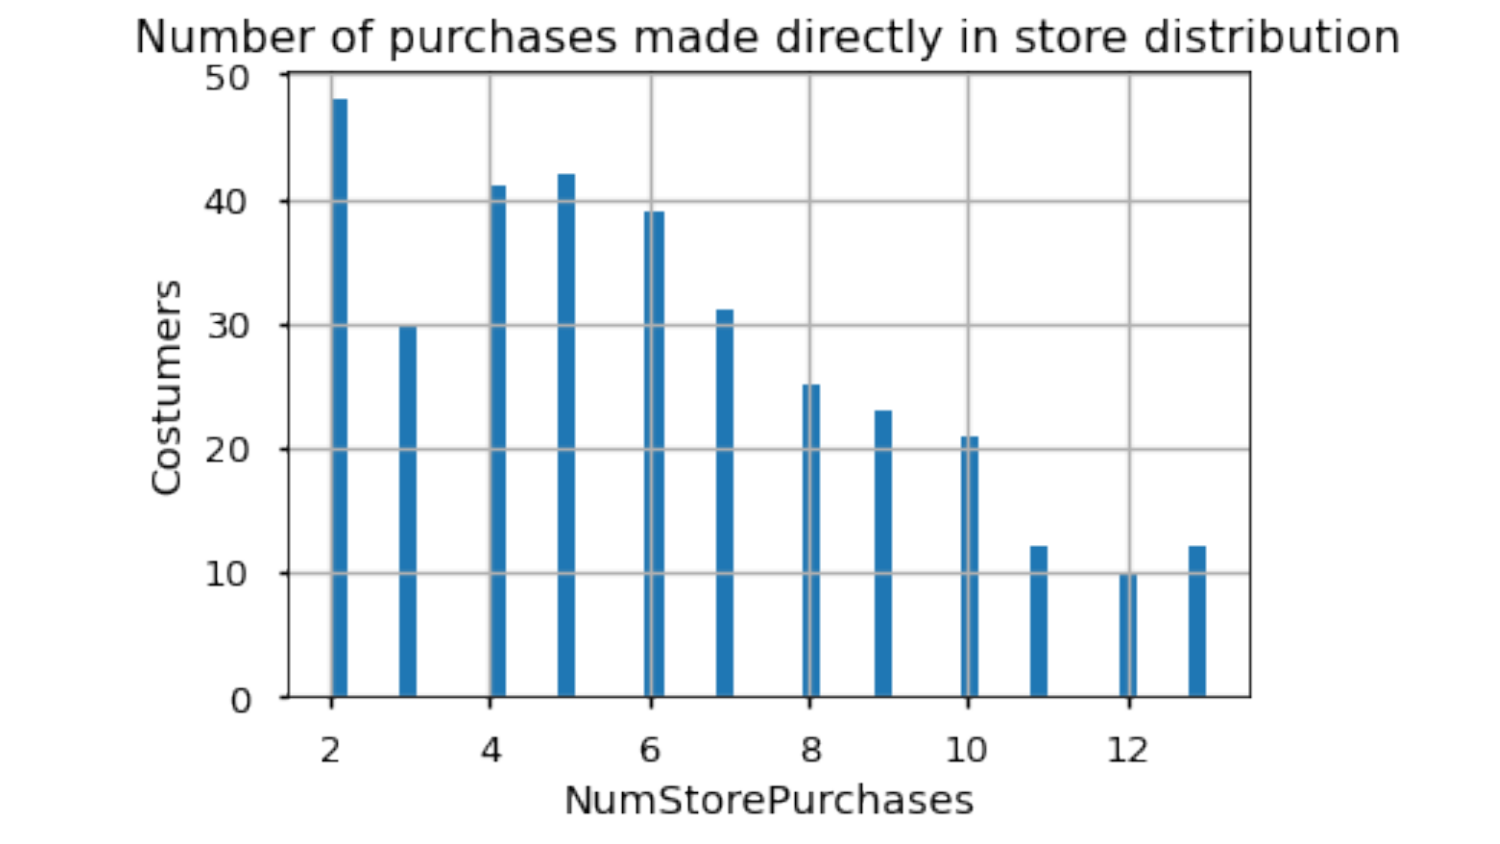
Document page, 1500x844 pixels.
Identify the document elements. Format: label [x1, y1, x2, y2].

picture [115, 0, 1423, 844]
